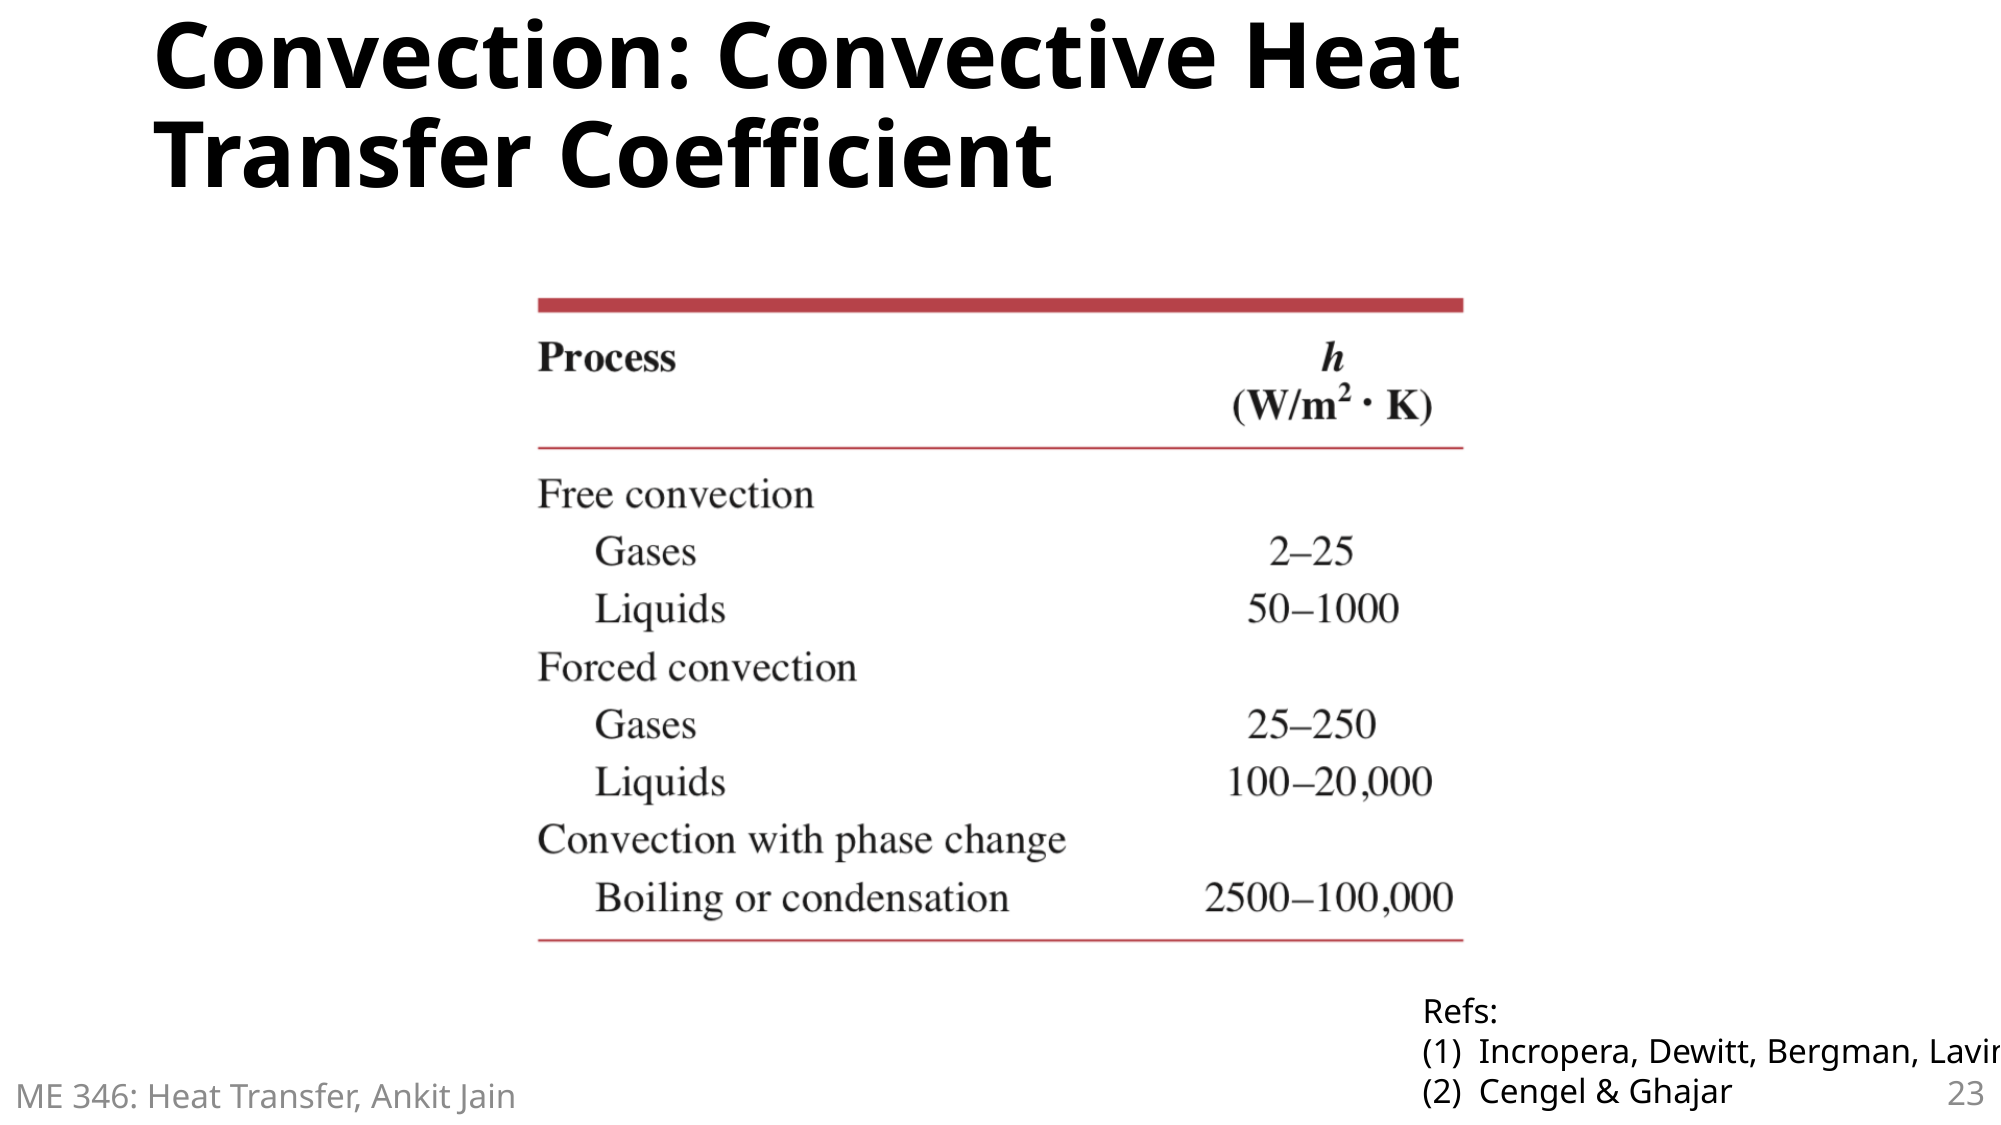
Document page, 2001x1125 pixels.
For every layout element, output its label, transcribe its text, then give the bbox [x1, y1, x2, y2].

picture [447, 290, 1553, 983]
text_box Convection: Convective Heat Transfer Coefficient [137, 0, 1863, 217]
footer ME 346: Heat Transfer, Ankit Jain [0, 1065, 1045, 1125]
text_box Refs: Incropera, Dewitt, Bergman, Lavine Cengel & Ghajar [1407, 982, 2000, 1118]
